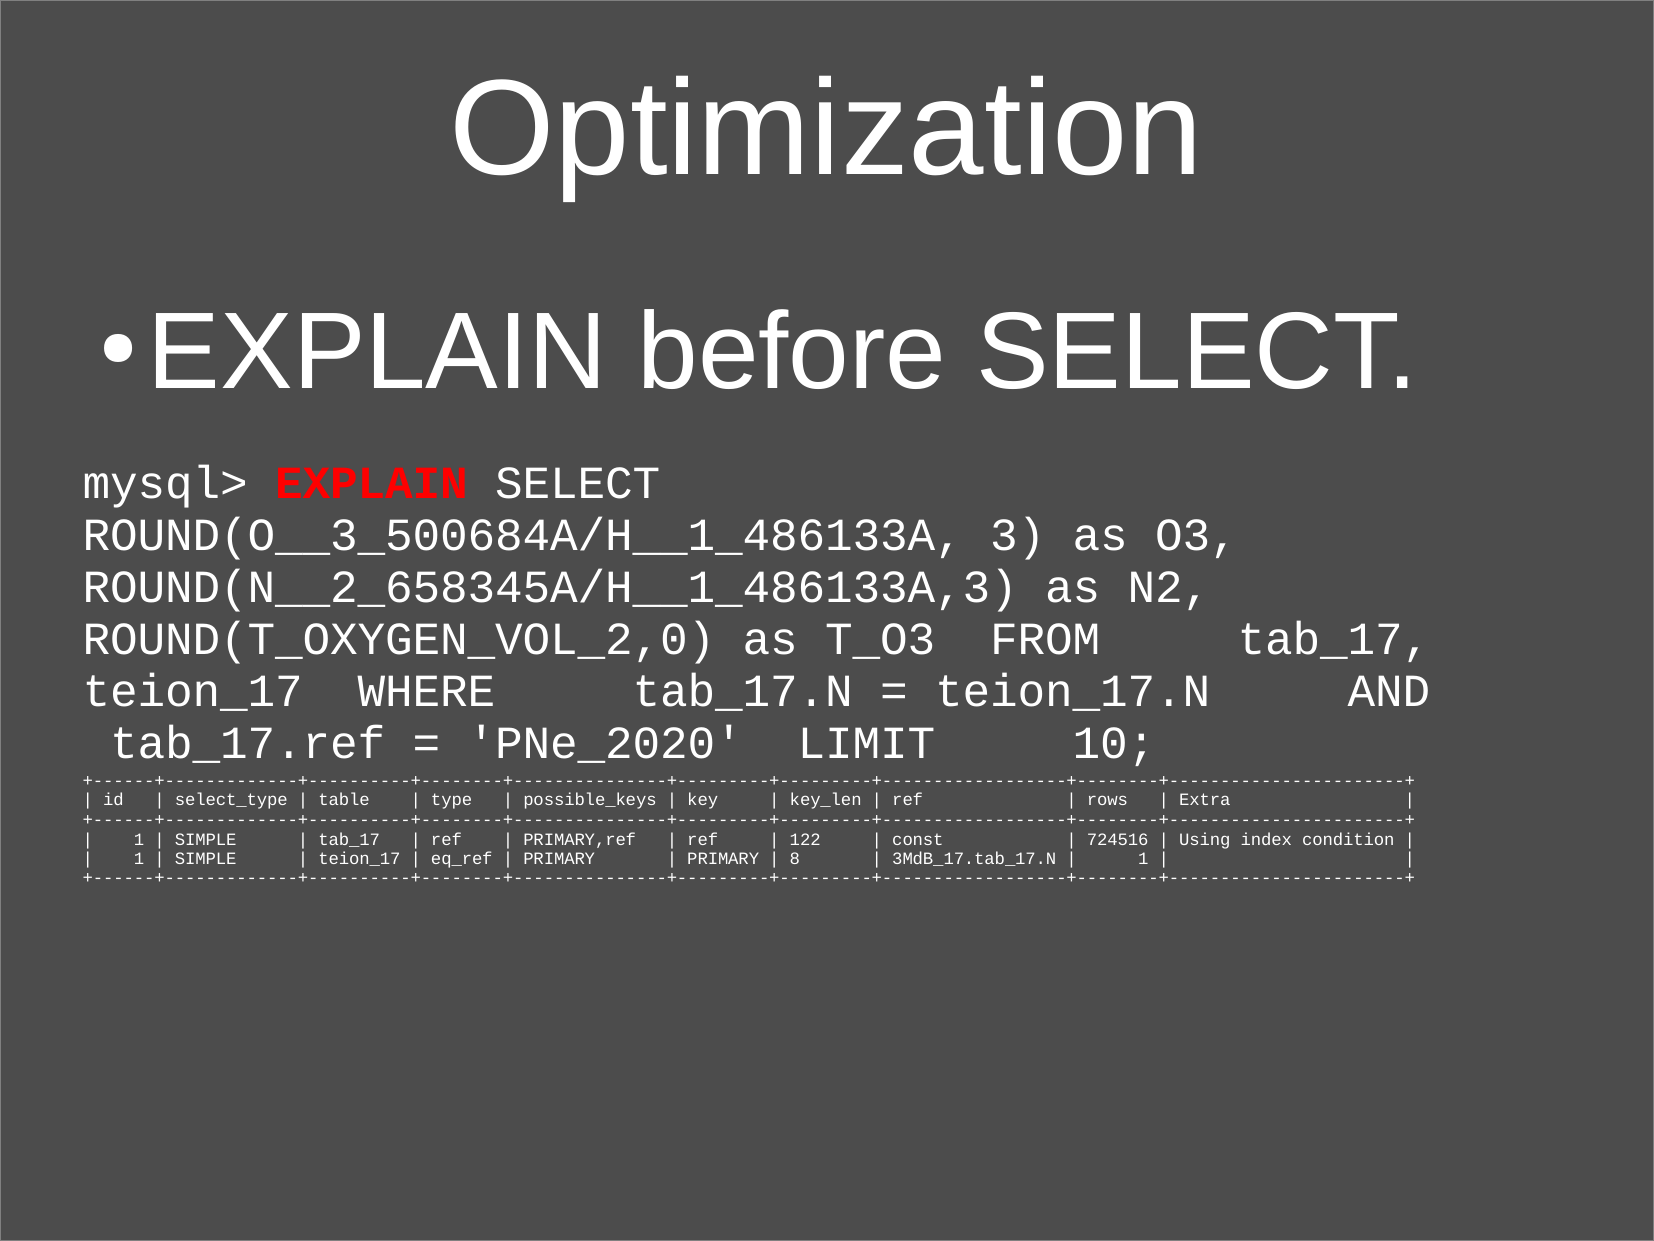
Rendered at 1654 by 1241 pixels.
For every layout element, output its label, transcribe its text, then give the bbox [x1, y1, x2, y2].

list EXPLAIN before SELECT. mysql> EXPLAIN SELECT ROUND(O__3_500684A/H__1_486133A, 3) as O3, ROUND(N__2_658345A/H__1_486133A,3) as N2, ROUND(T_OXYGEN_VOL_2,0) as T_O3 FROM tab_17, teion_17 WHERE tab_17.N = teion_17.N AND tab_17.ref = 'PNe_2020' LIMIT 10; +------+-------------+----------+--------+---------------+---------+---------+------------------+--------+-----------------------+ | id | select_type | table | type | possible_keys | key | key_len | ref | rows | Extra | +------+-------------+----------+--------+---------------+---------+---------+------------------+--------+-----------------------+ | 1 | SIMPLE | tab_17 | ref | PRIMARY,ref | ref | 122 | const | 724516 | Using index condition | | 1 | SIMPLE | teion_17 | eq_ref | PRIMARY | PRIMARY | 8 | 3MdB_17.tab_17.N | 1 | | +------+-------------+----------+--------+---------------+---------+---------+------------------+--------+-----------------------+ [82, 290, 1538, 1010]
title Optimization [389, 49, 1264, 205]
